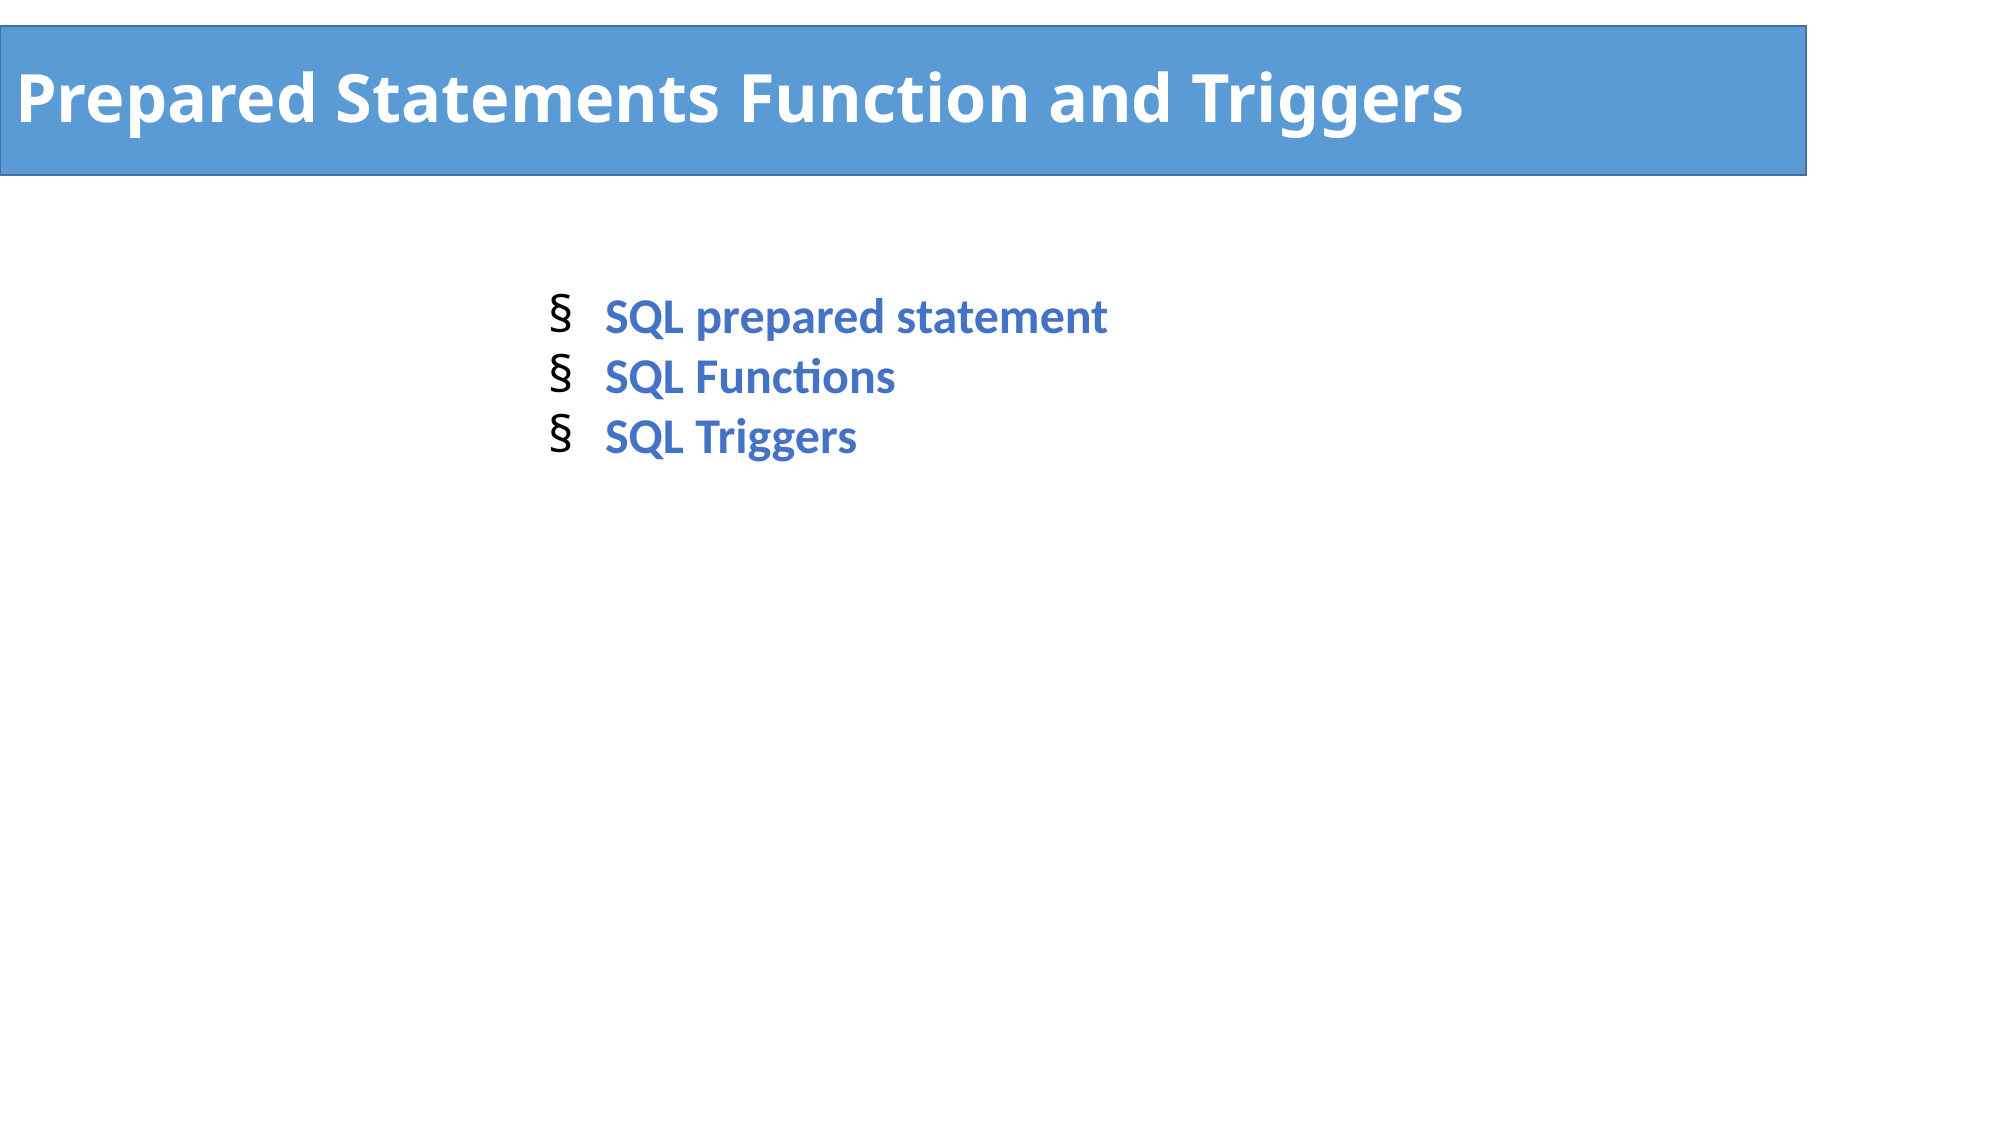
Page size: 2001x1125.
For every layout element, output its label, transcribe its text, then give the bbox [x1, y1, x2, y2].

title Prepared Statements Function and Triggers [0, 26, 1806, 176]
text_box SQL prepared statement SQL Functions SQL Triggers [534, 276, 1429, 471]
